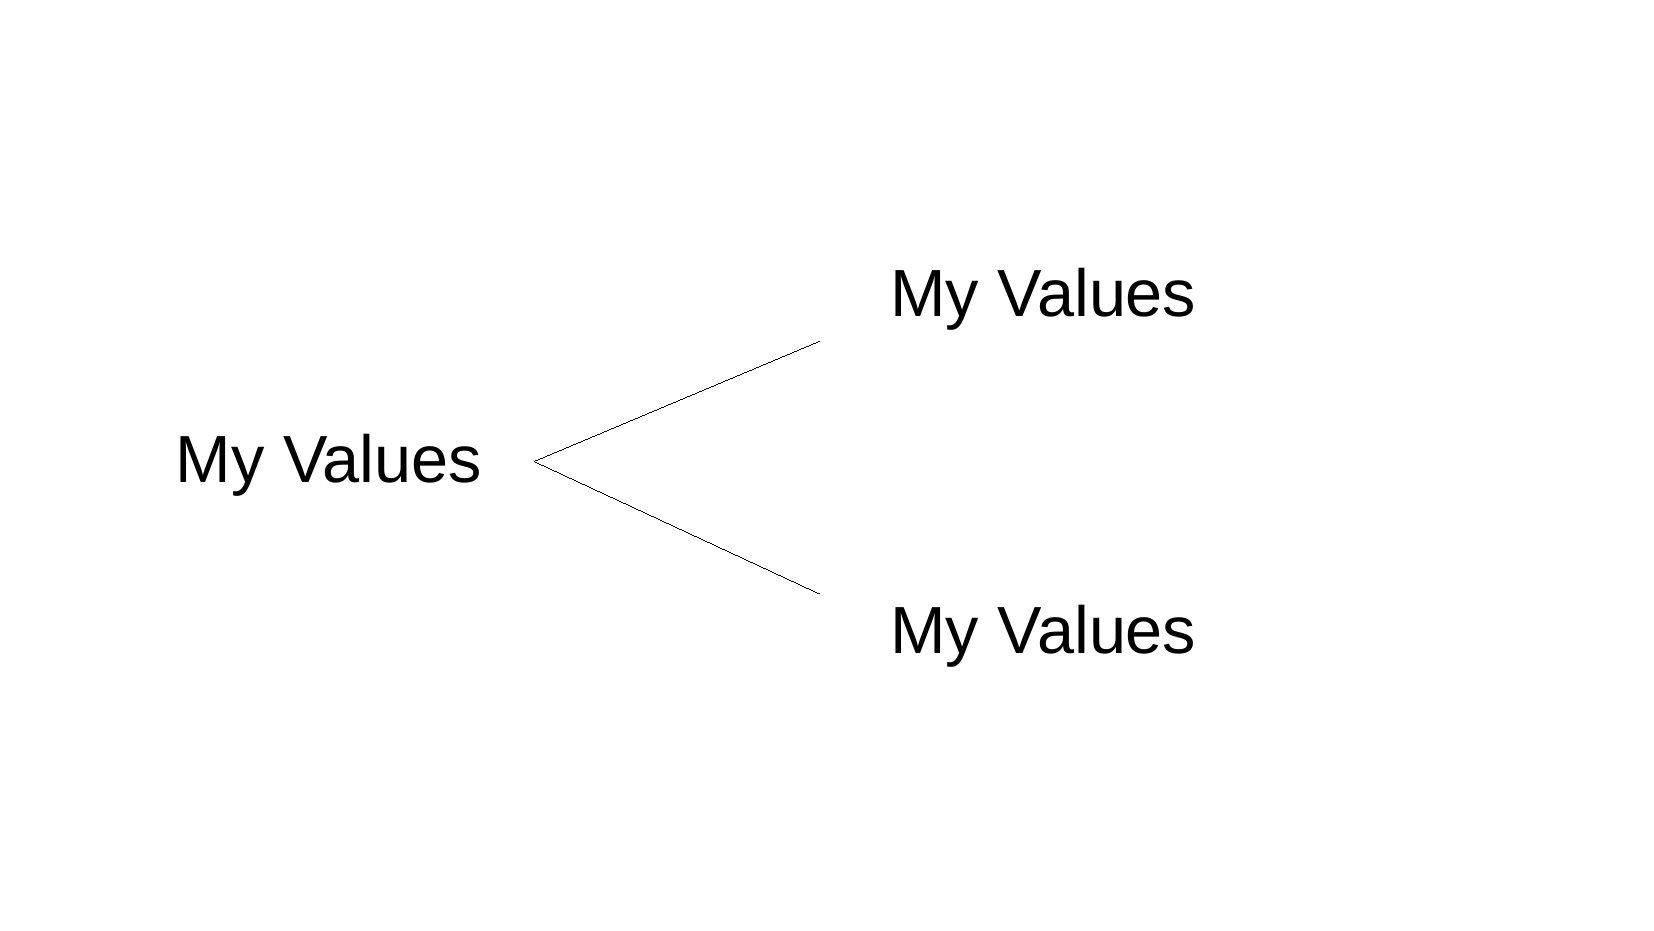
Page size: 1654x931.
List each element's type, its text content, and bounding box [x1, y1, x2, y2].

list My Values [819, 256, 1232, 339]
list My Values [819, 593, 1232, 676]
list My Values [105, 421, 518, 505]
